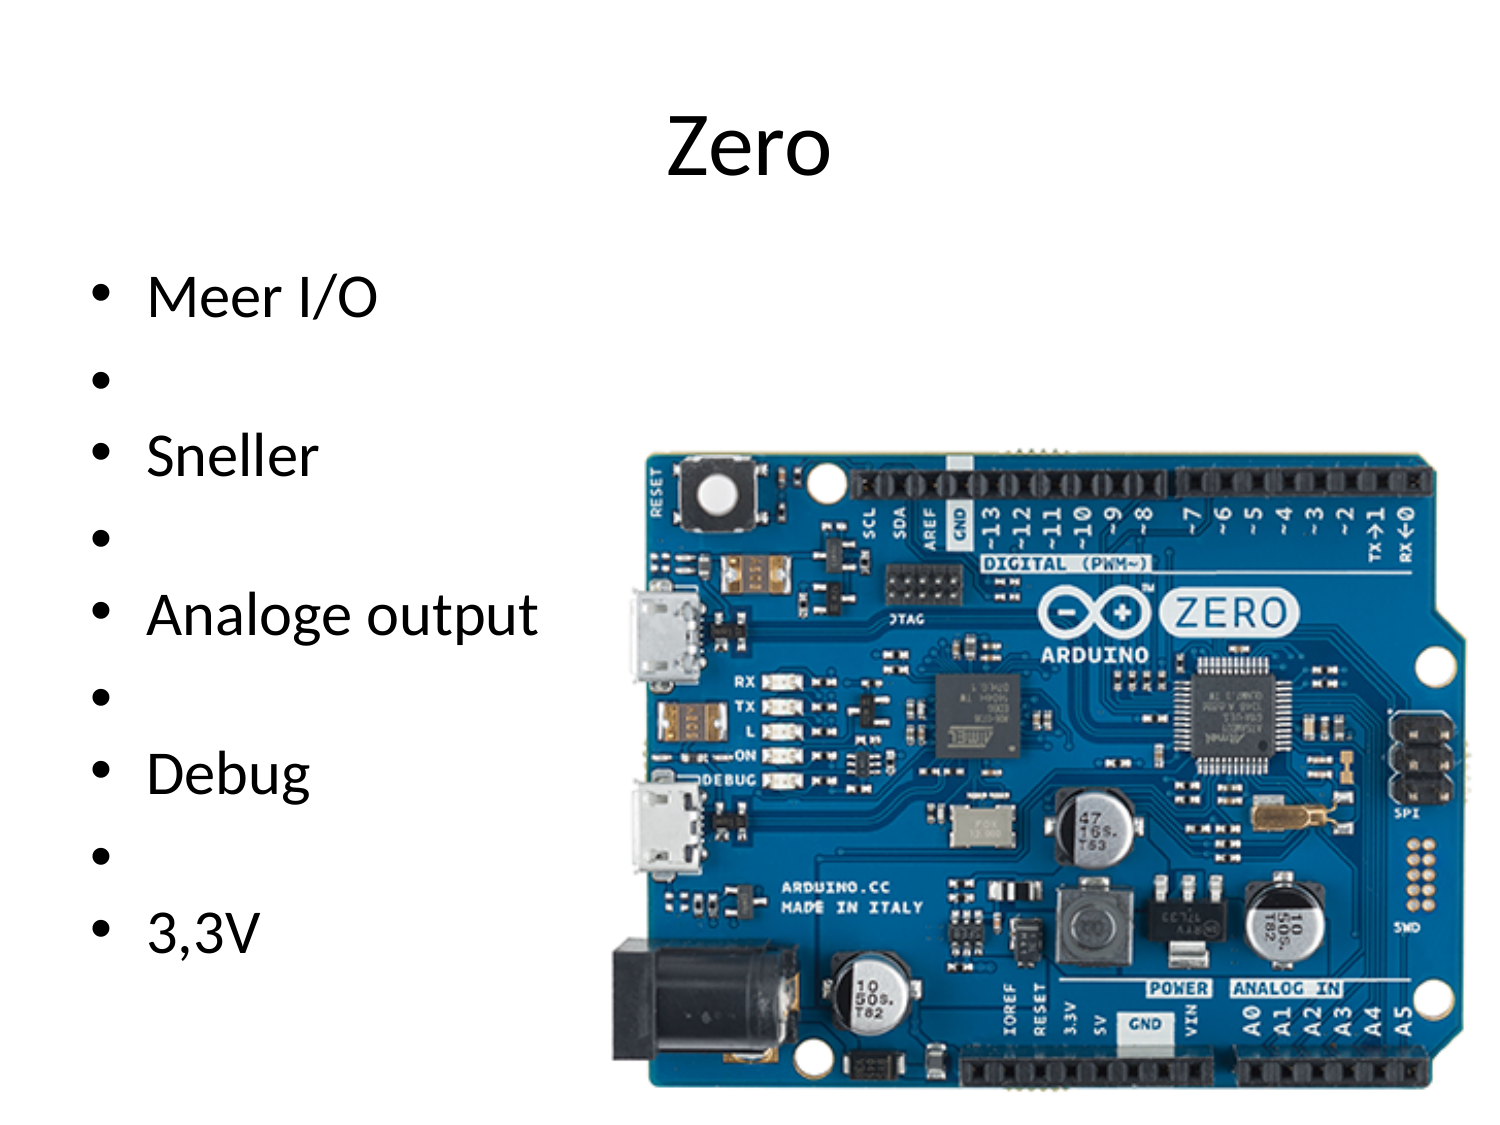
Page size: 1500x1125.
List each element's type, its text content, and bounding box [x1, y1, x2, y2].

title Zero [75, 45, 1426, 233]
list Meer I/O Sneller Analoge output Debug 3,3V [75, 262, 1426, 1005]
picture [573, 420, 1500, 1125]
